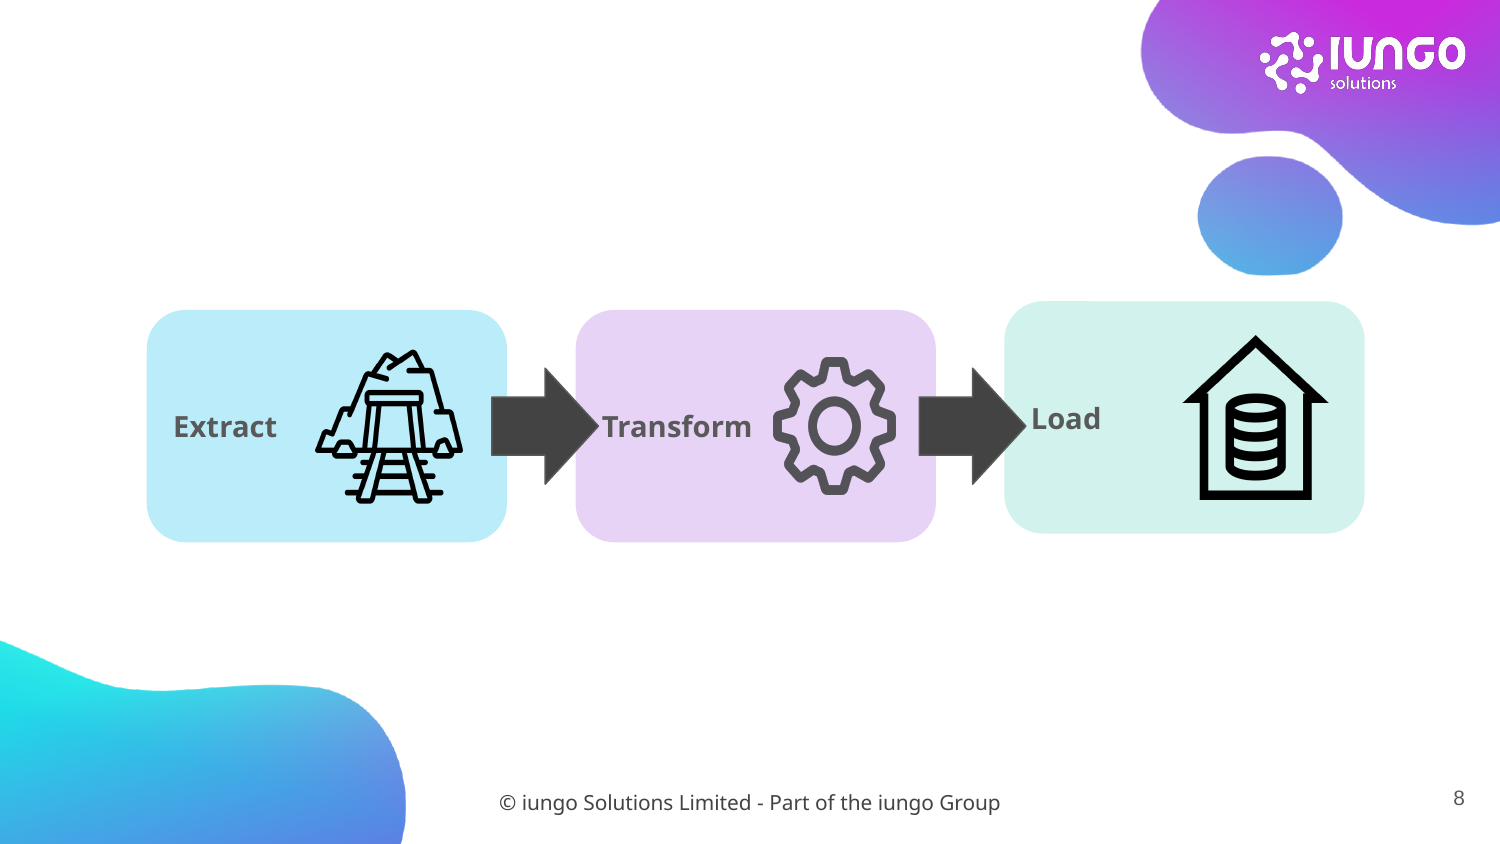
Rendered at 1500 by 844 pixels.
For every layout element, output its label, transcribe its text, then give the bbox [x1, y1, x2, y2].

picture [0, 0, 1500, 844]
text_box [919, 368, 1026, 485]
text_box [491, 368, 599, 485]
text_box Extract [146, 309, 507, 543]
text_box Load [1004, 301, 1365, 534]
slide_number <number> [1389, 764, 1480, 830]
text_box Transform [575, 309, 936, 543]
